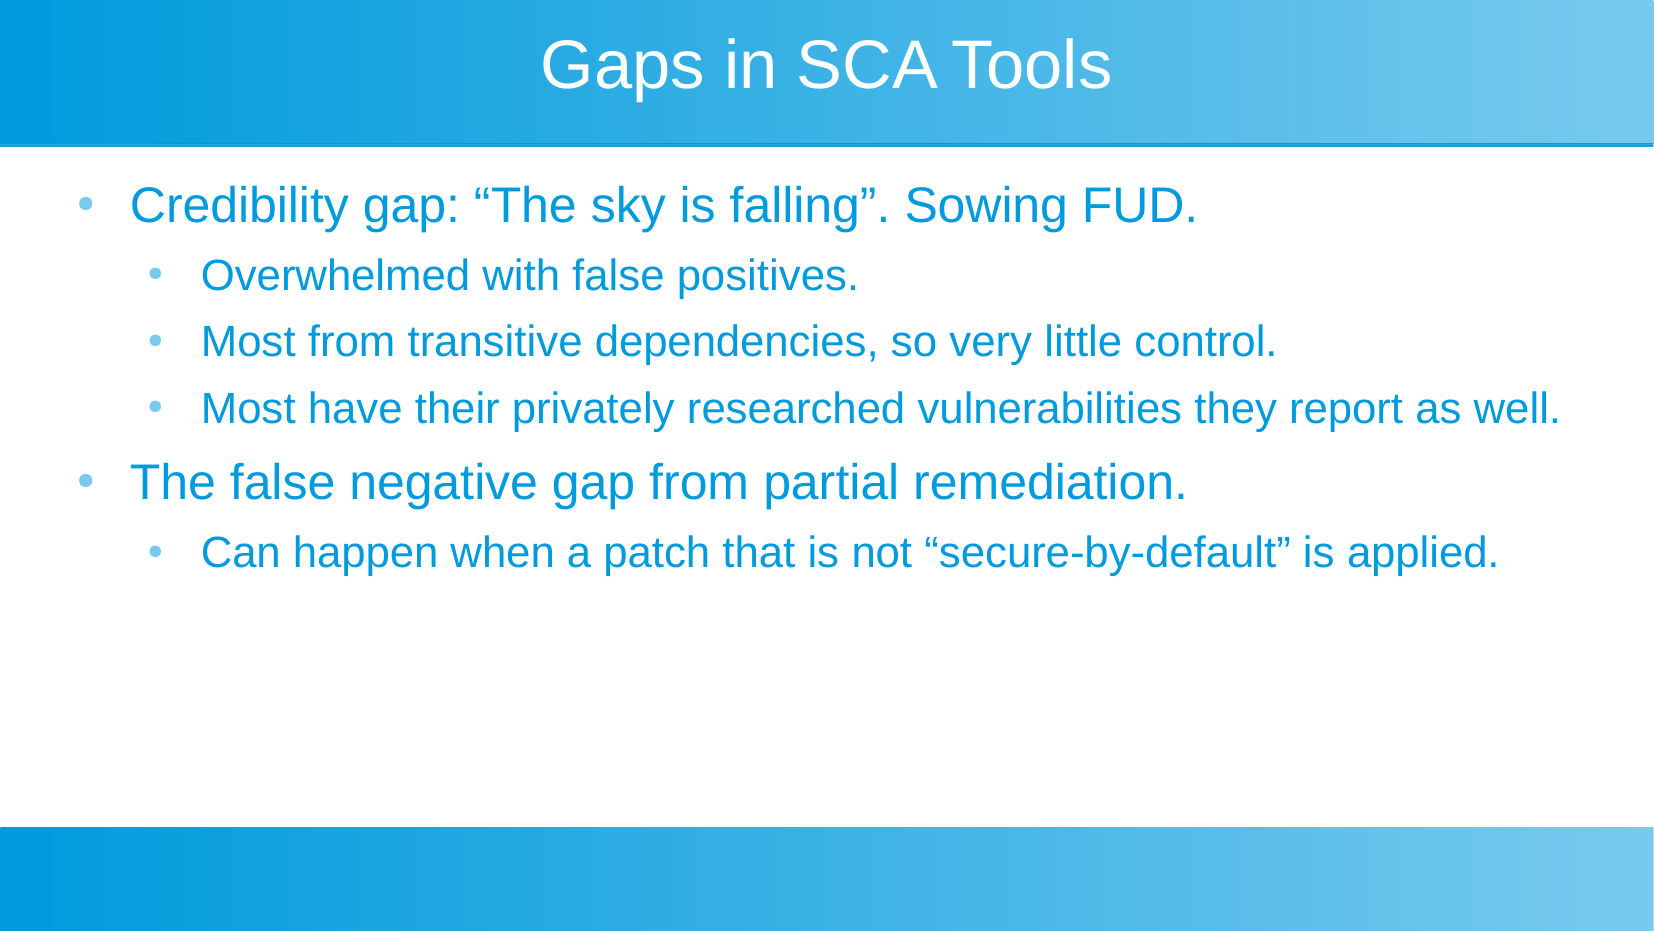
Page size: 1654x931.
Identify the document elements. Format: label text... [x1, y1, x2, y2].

title Gaps in SCA Tools [59, 8, 1595, 122]
list Credibility gap: “The sky is falling”. Sowing FUD. Overwhelmed with false positives. Most from transitive dependencies, so very little control. Most have their privately researched vulnerabilities they report as well. The false negative gap from partial remediation. Can happen when a patch that is not “secure-by-default” is applied. [59, 177, 1595, 768]
